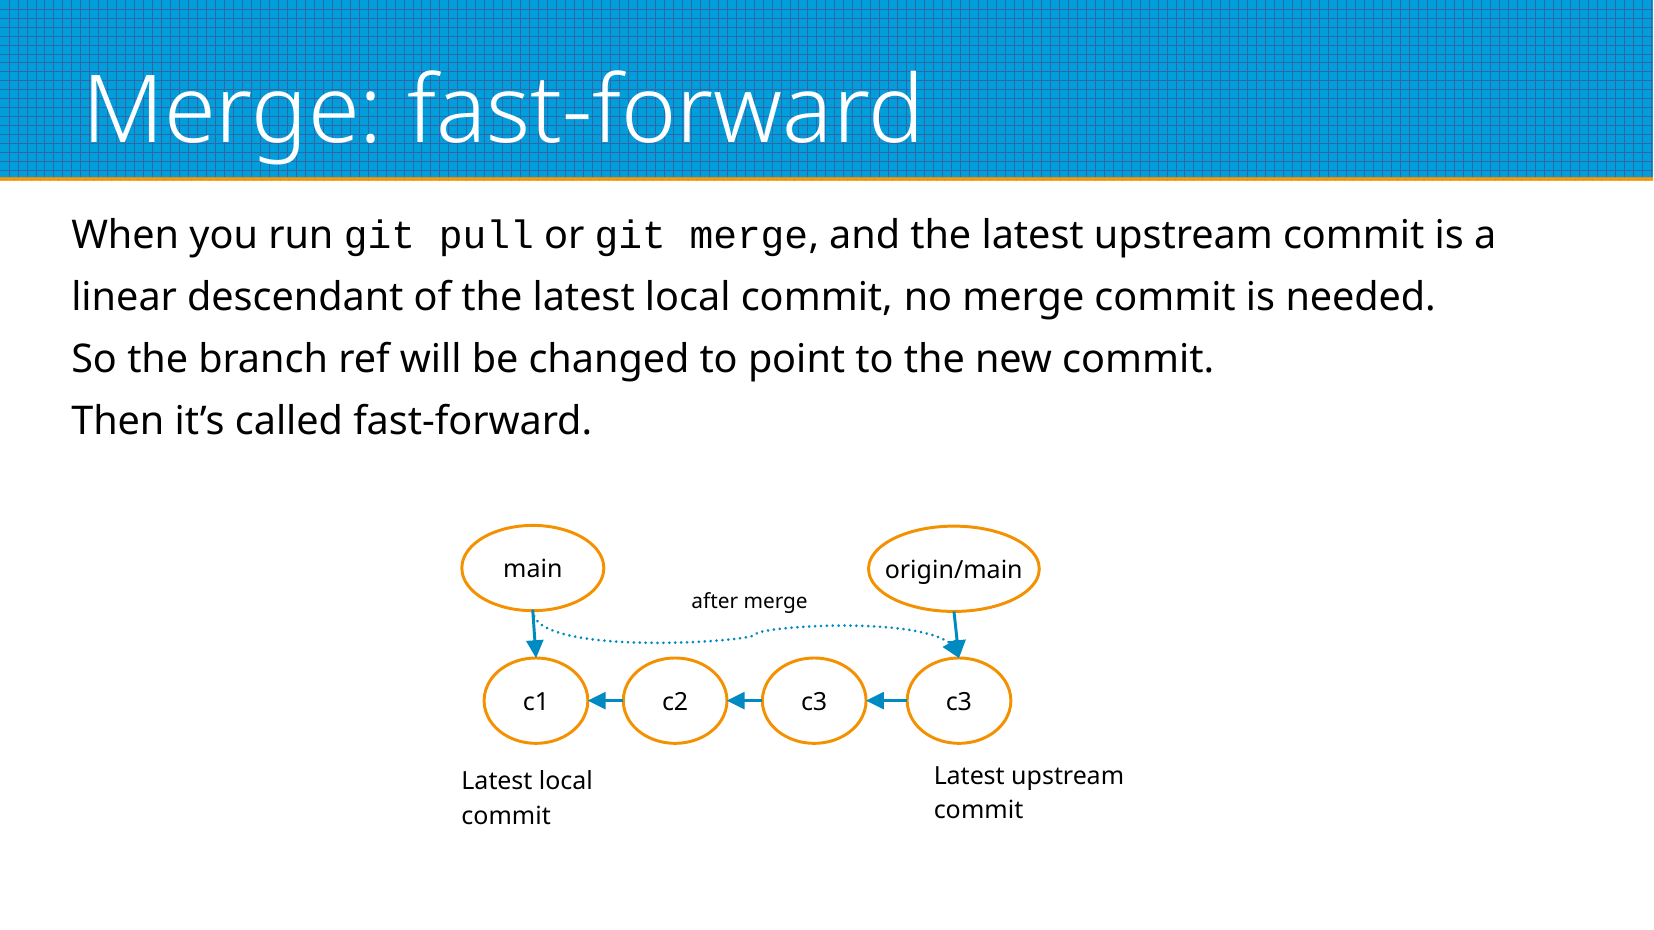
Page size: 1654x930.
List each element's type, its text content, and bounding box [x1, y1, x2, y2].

title Merge: fast-forward [82, 14, 1571, 171]
text_box Latest upstream commit [927, 746, 1151, 838]
text_box c1 [484, 658, 588, 744]
text_box Latest local commit [455, 752, 679, 843]
text_box c3 [907, 658, 1011, 744]
text_box after merge [685, 577, 825, 624]
text_box origin/main [868, 526, 1040, 612]
text_box c3 [762, 657, 867, 744]
text_box When you run git pull or git merge, and the latest upstream commit is a linear descendant of the latest local commit, no merge commit is needed. So the branch ref will be changed to point to the new commit. Then it’s called fast-forward. [65, 192, 1576, 452]
text_box c2 [623, 657, 727, 744]
text_box main [461, 525, 604, 611]
